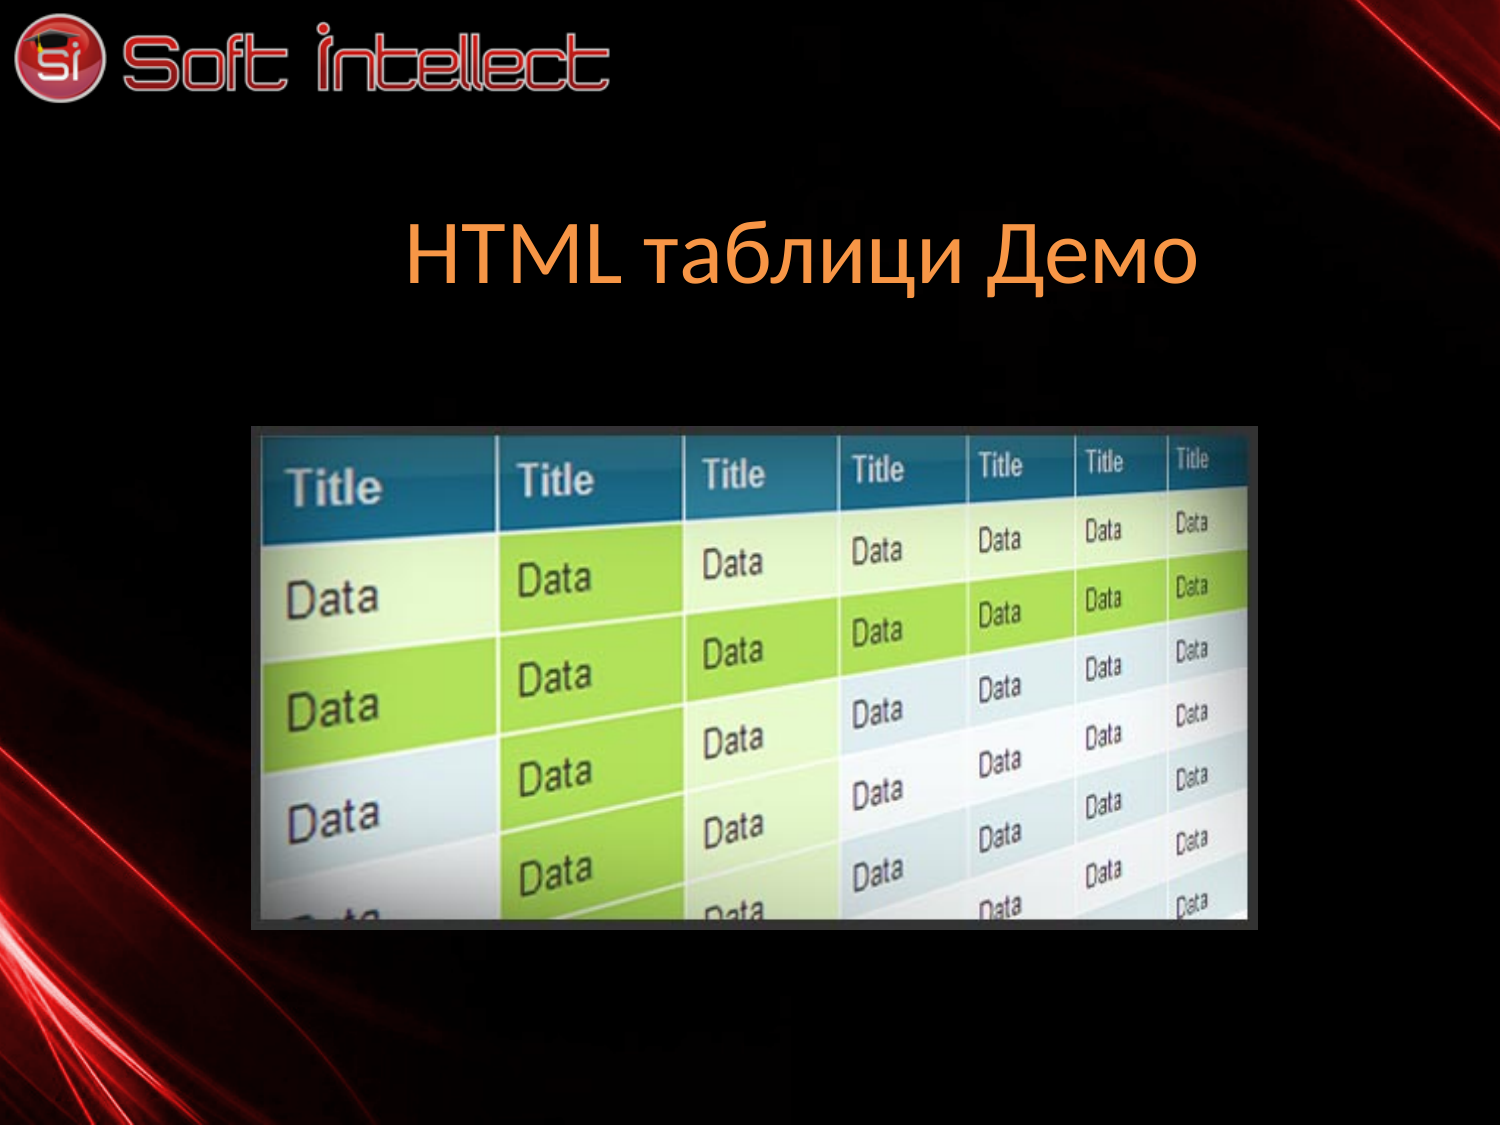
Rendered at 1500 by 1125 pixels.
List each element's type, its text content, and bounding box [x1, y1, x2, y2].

picture [0, 0, 1500, 1125]
text_box HTML таблици Демо [165, 126, 1441, 368]
